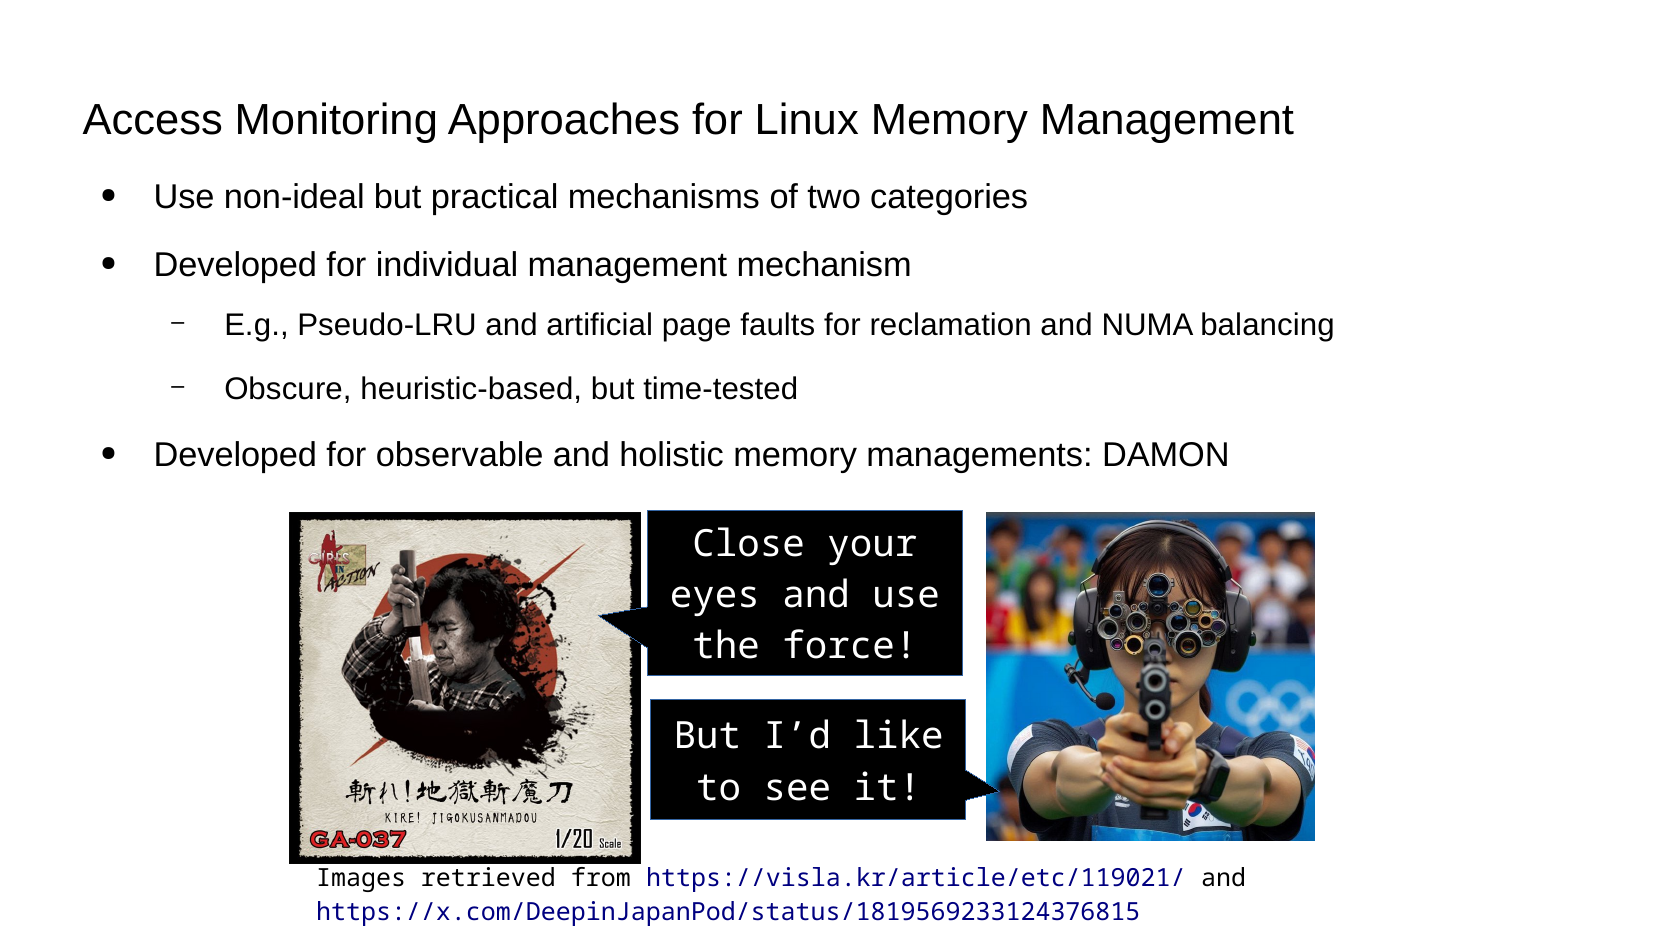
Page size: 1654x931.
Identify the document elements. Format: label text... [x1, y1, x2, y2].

title Access Monitoring Approaches for Linux Memory Management [82, 81, 1571, 157]
picture [289, 512, 641, 864]
picture [986, 512, 1315, 841]
text_box But I’d like to see it! [650, 699, 1000, 820]
text_box Close your eyes and use the force! [598, 510, 963, 676]
text_box Images retrieved from https://visla.kr/article/etc/119021/ and https://x.com/DeepinJapanPod/status/1819569233124376815 [301, 852, 1654, 931]
list Use non-ideal but practical mechanisms of two categories Developed for individual management mechanism E.g., Pseudo-LRU and artificial page faults for reclamation and NUMA balancing Obscure, heuristic-based, but time-tested Developed for observable and holistic memory managements: DAMON [82, 177, 1571, 833]
